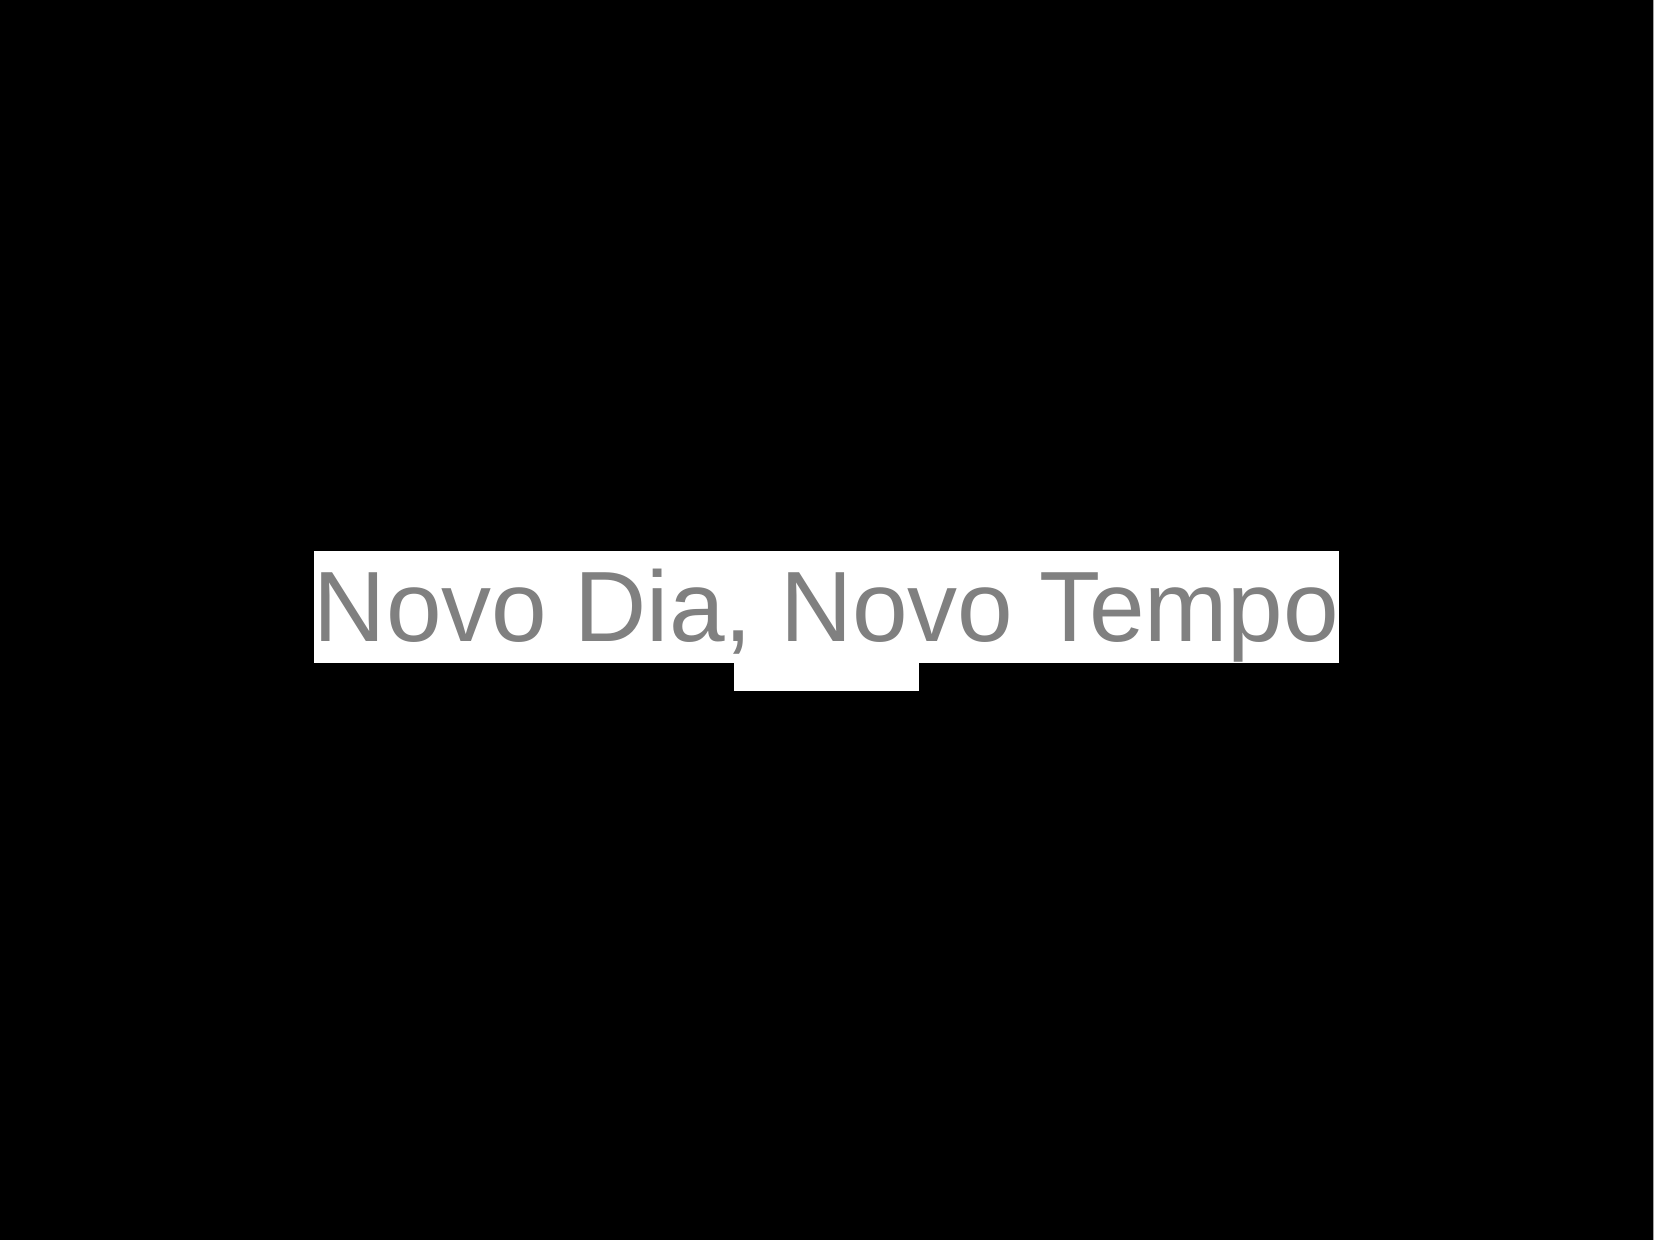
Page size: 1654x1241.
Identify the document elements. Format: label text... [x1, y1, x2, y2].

subtitle Novo Dia, Novo Tempo Renascer Praise [82, 49, 1571, 1193]
